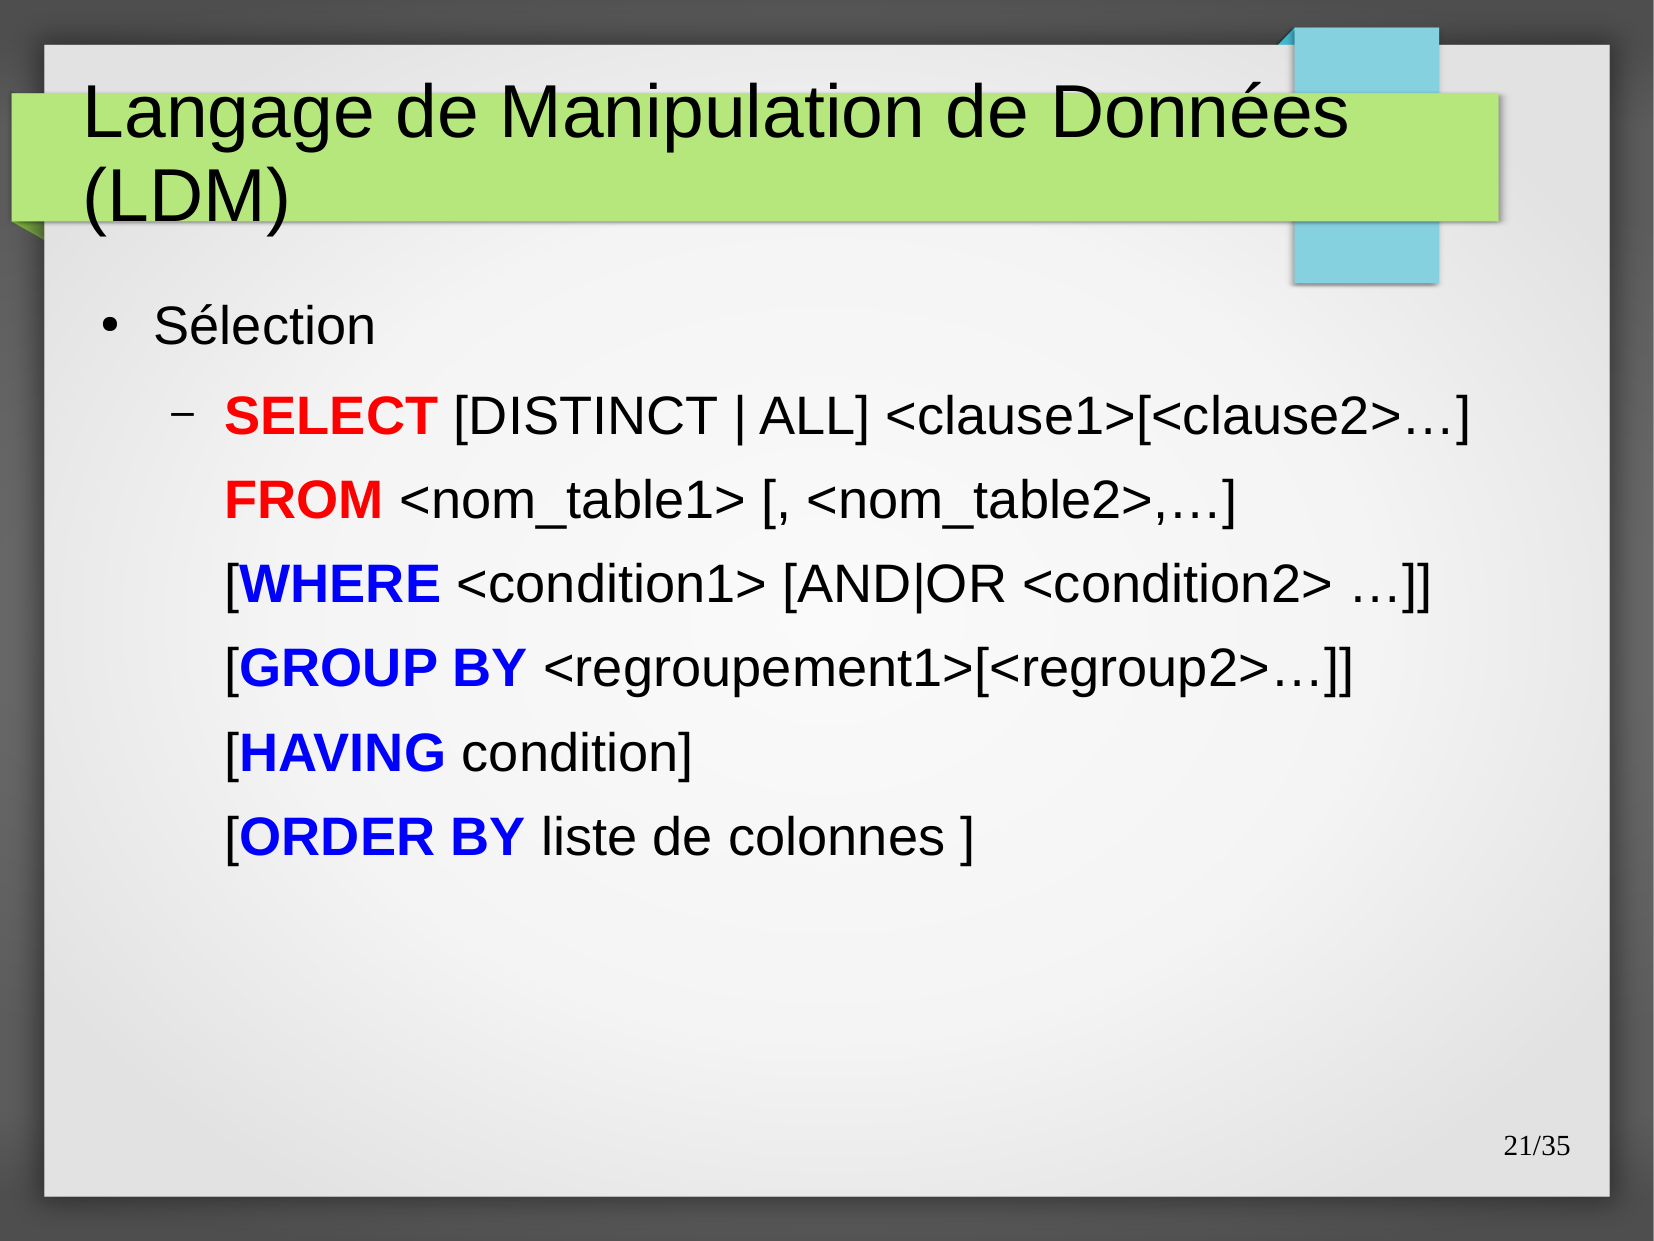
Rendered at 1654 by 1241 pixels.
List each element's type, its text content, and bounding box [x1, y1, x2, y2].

picture [0, 0, 1654, 1241]
list Sélection SELECT [DISTINCT | ALL] <clause1>[<clause2>…] FROM <nom_table1> [, <nom_table2>,…] [WHERE <condition1> [AND|OR <condition2> …]] [GROUP BY <regroupement1>[<regroup2>…]] [HAVING condition] [ORDER BY liste de colonnes ] [82, 295, 1571, 1015]
title Langage de Manipulation de Données (LDM) [82, 49, 1571, 257]
